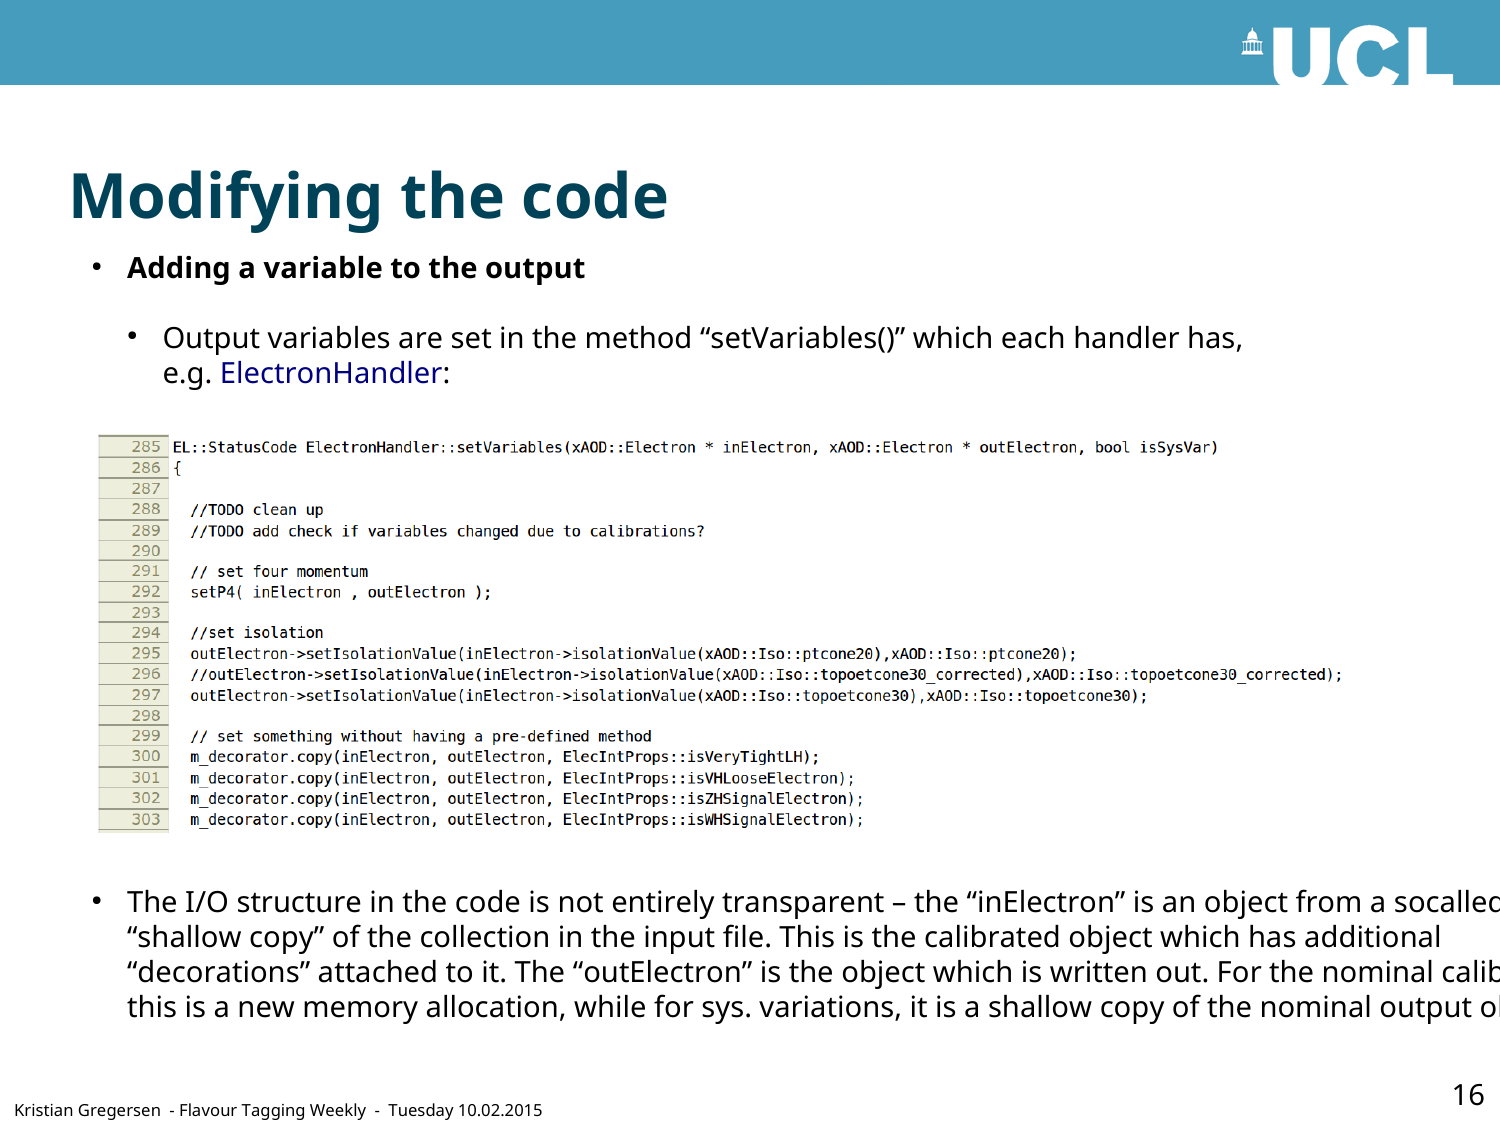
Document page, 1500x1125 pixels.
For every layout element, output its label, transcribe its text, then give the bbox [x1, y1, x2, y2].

title Modifying the code [54, 148, 1447, 378]
picture [0, 0, 1500, 85]
text_box Adding a variable to the output Output variables are set in the method “setVariables()” which each handler has, e.g. ElectronHandler: The I/O structure in the code is not entirely transparent – the “inElectron” is an object from a socalled “shallow copy” of the collection in the input file. This is the calibrated object which has additional “decorations” attached to it. The “outElectron” is the object which is written out. For the nominal calibration, this is a new memory allocation, while for sys. variations, it is a shallow copy of the nominal output object. [76, 242, 1498, 1070]
picture [94, 434, 1400, 833]
